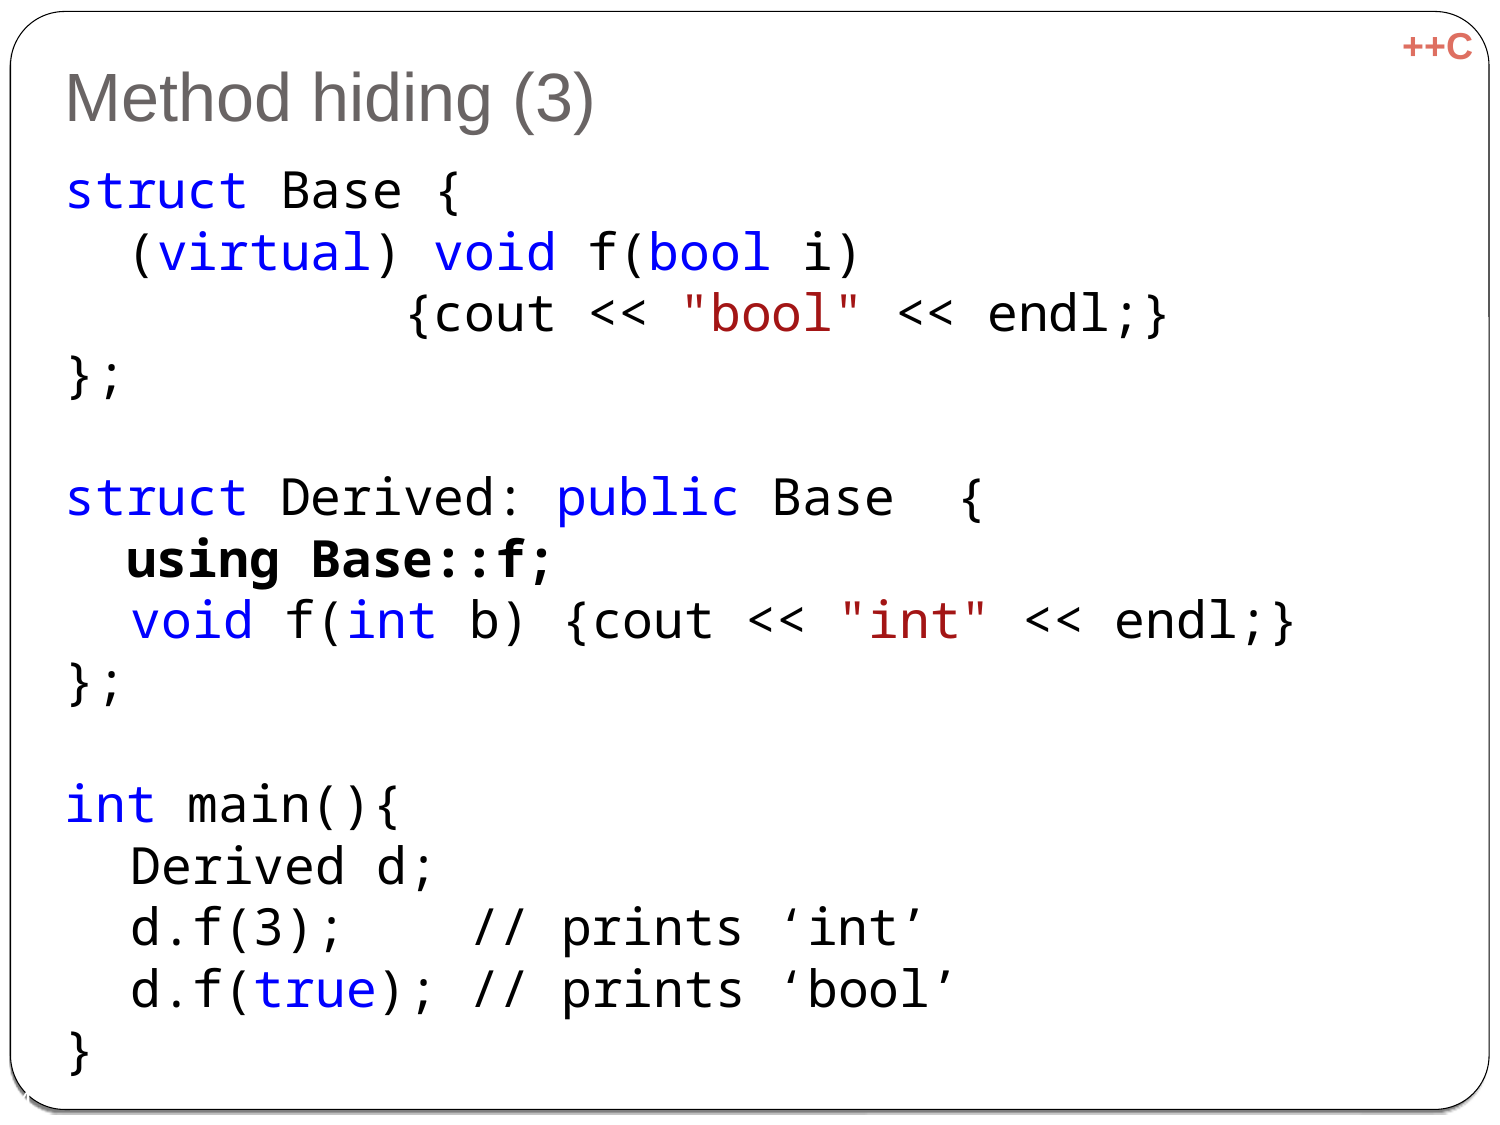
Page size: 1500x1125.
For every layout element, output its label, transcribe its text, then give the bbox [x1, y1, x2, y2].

slide_number <number> [0, 1074, 50, 1125]
title Method hiding (3) [50, 45, 1450, 149]
list struct Base { (virtual) void f(bool i) {cout << "bool" << endl;} }; struct Derived: public Base { using Base::f; void f(int b) {cout << "int" << endl;} }; int main(){ Derived d; d.f(3); // prints ‘int’ d.f(true); // prints ‘bool’ } [50, 149, 1450, 1088]
